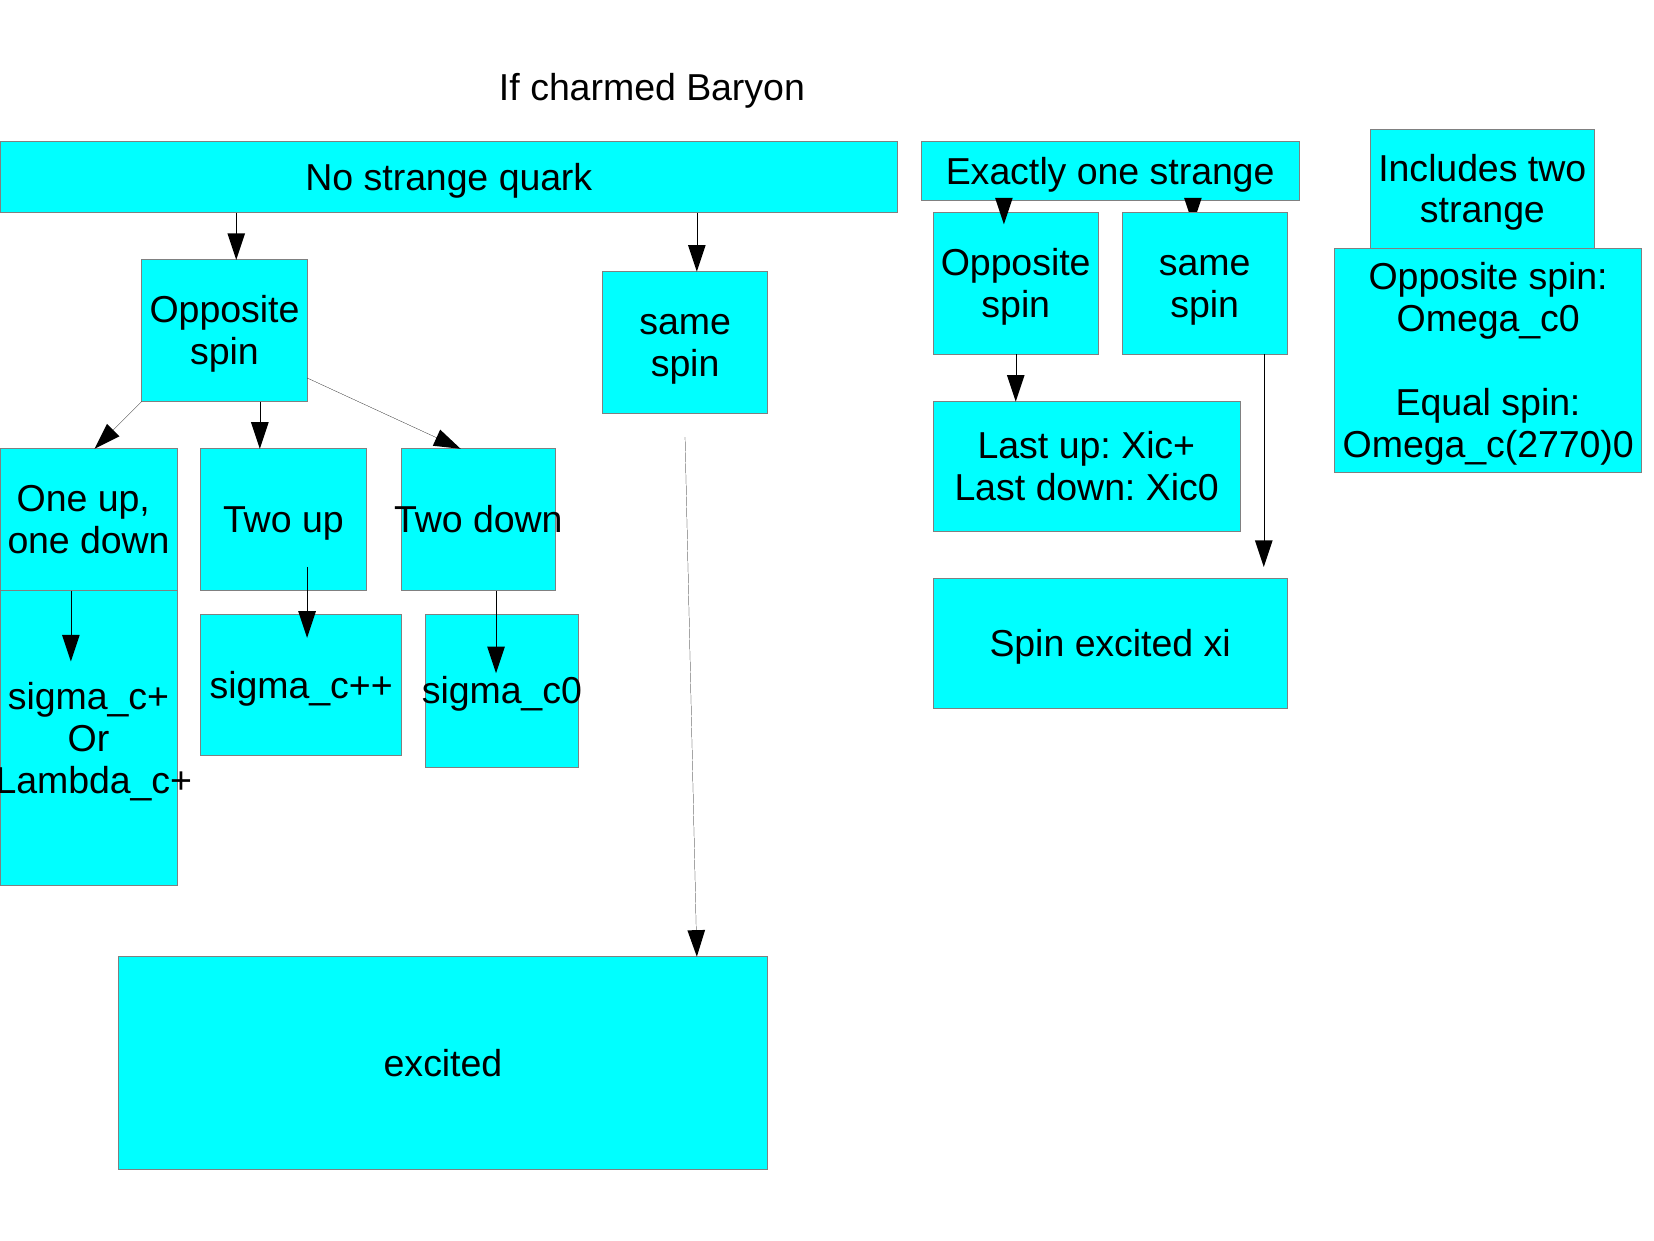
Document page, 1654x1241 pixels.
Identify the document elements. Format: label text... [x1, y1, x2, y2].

text_box sigma_c++ [200, 614, 402, 756]
text_box sigma_c+ Or Lambda_c+ [0, 590, 178, 886]
text_box sigma_c0 [425, 614, 579, 768]
text_box Opposite spin: Omega_c0 Equal spin: Omega_c(2770)0 [1334, 248, 1642, 473]
text_box same spin [602, 271, 768, 414]
text_box One up, one down [0, 448, 178, 590]
text_box Exactly one strange [921, 141, 1300, 201]
text_box same spin [1122, 212, 1288, 355]
text_box Two up [200, 448, 367, 591]
text_box sigma_c0 [566, 680, 577, 701]
text_box If charmed Baryon [484, 59, 820, 116]
text_box No strange quark [0, 141, 898, 213]
text_box Opposite spin [933, 212, 1099, 355]
text_box Opposite spin [141, 259, 308, 402]
text_box Spin excited xi [933, 578, 1288, 709]
text_box excited [118, 956, 768, 1170]
text_box Two down [401, 448, 556, 591]
text_box Includes two strange [1370, 129, 1595, 248]
text_box Last up: Xic+ Last down: Xic0 [933, 401, 1241, 532]
